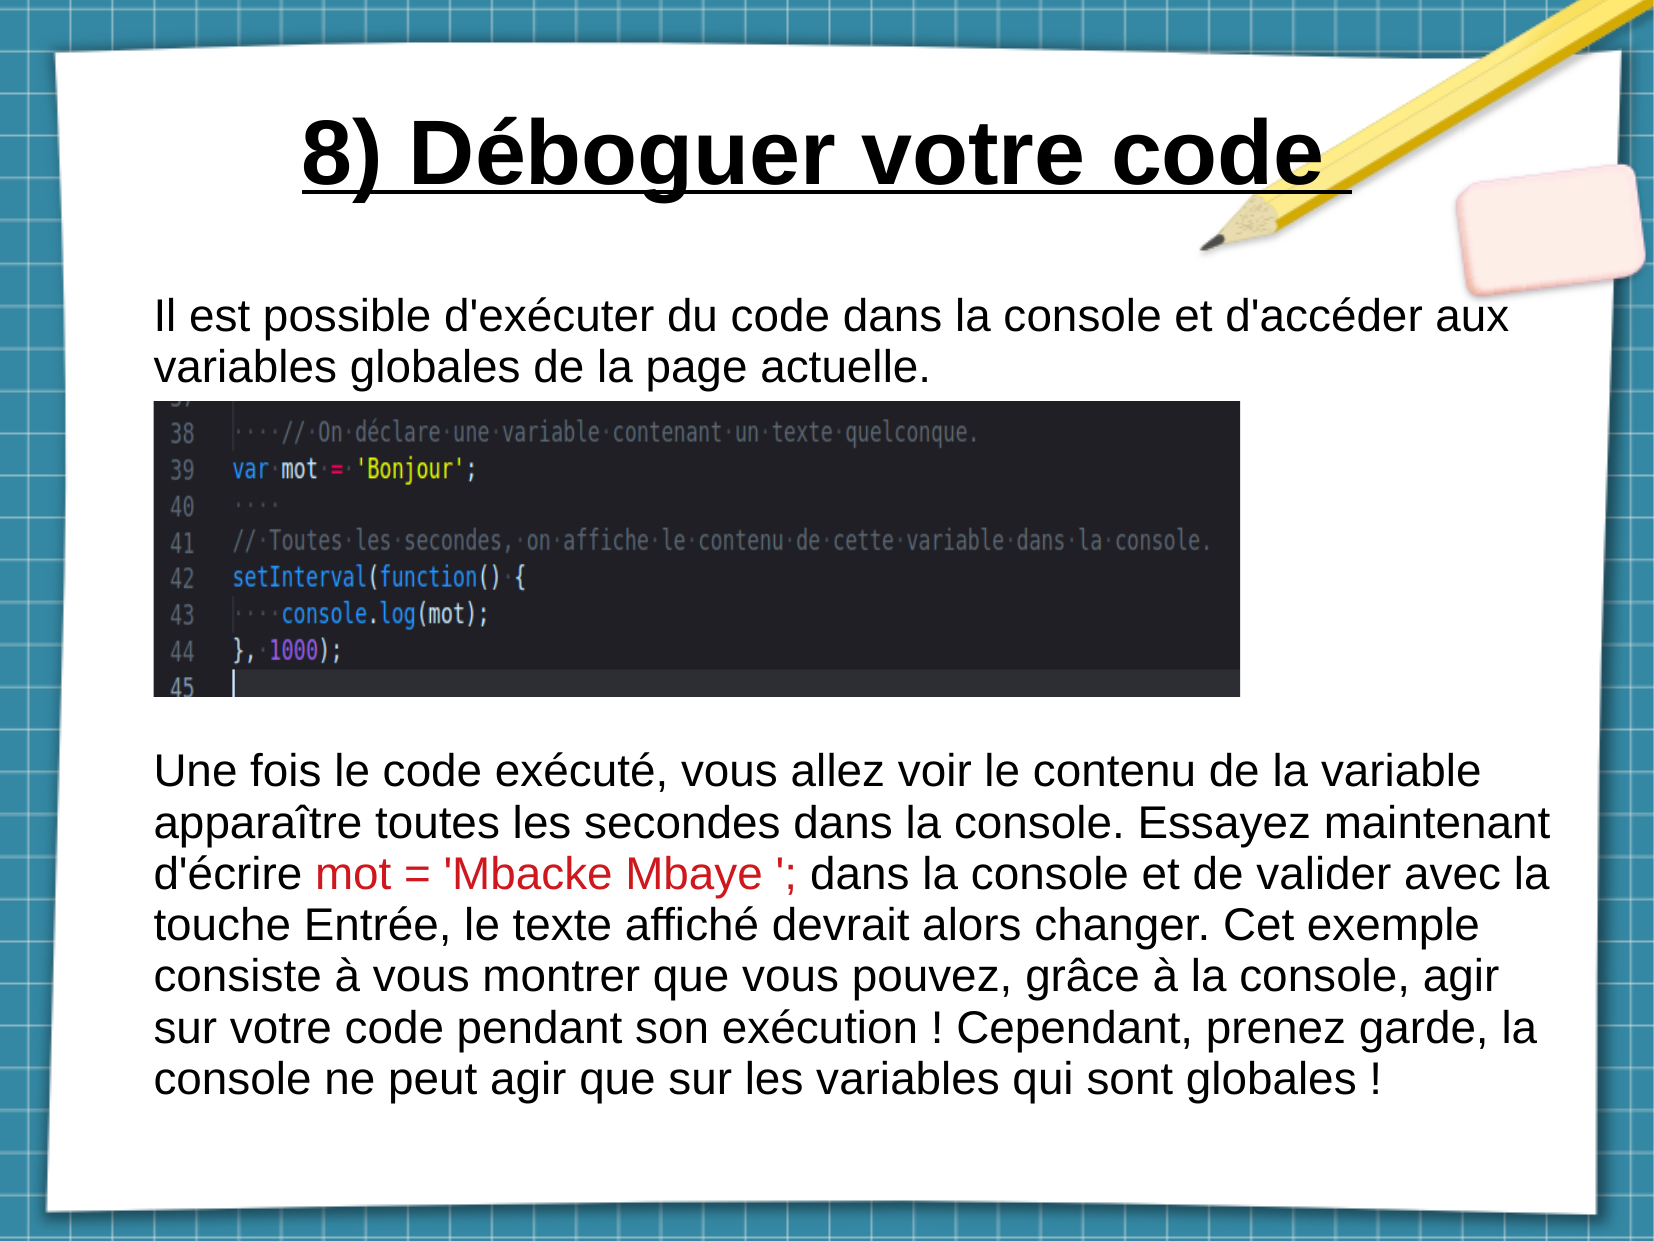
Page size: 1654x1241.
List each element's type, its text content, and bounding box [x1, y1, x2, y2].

list Il est possible d'exécuter du code dans la console et d'accéder aux variables globales de la page actuelle. Une fois le code exécuté, vous allez voir le contenu de la variable apparaître toutes les secondes dans la console. Essayez maintenant d'écrire mot = 'Mbacke Mbaye '; dans la console et de valider avec la touche Entrée, le texte affiché devrait alors changer. Cet exemple consiste à vous montrer que vous pouvez, grâce à la console, agir sur votre code pendant son exécution ! Cependant, prenez garde, la console ne peut agir que sur les variables qui sont globales ! [82, 290, 1571, 1193]
picture [0, 0, 1654, 1241]
title 8) Déboguer votre code [82, 49, 1571, 257]
